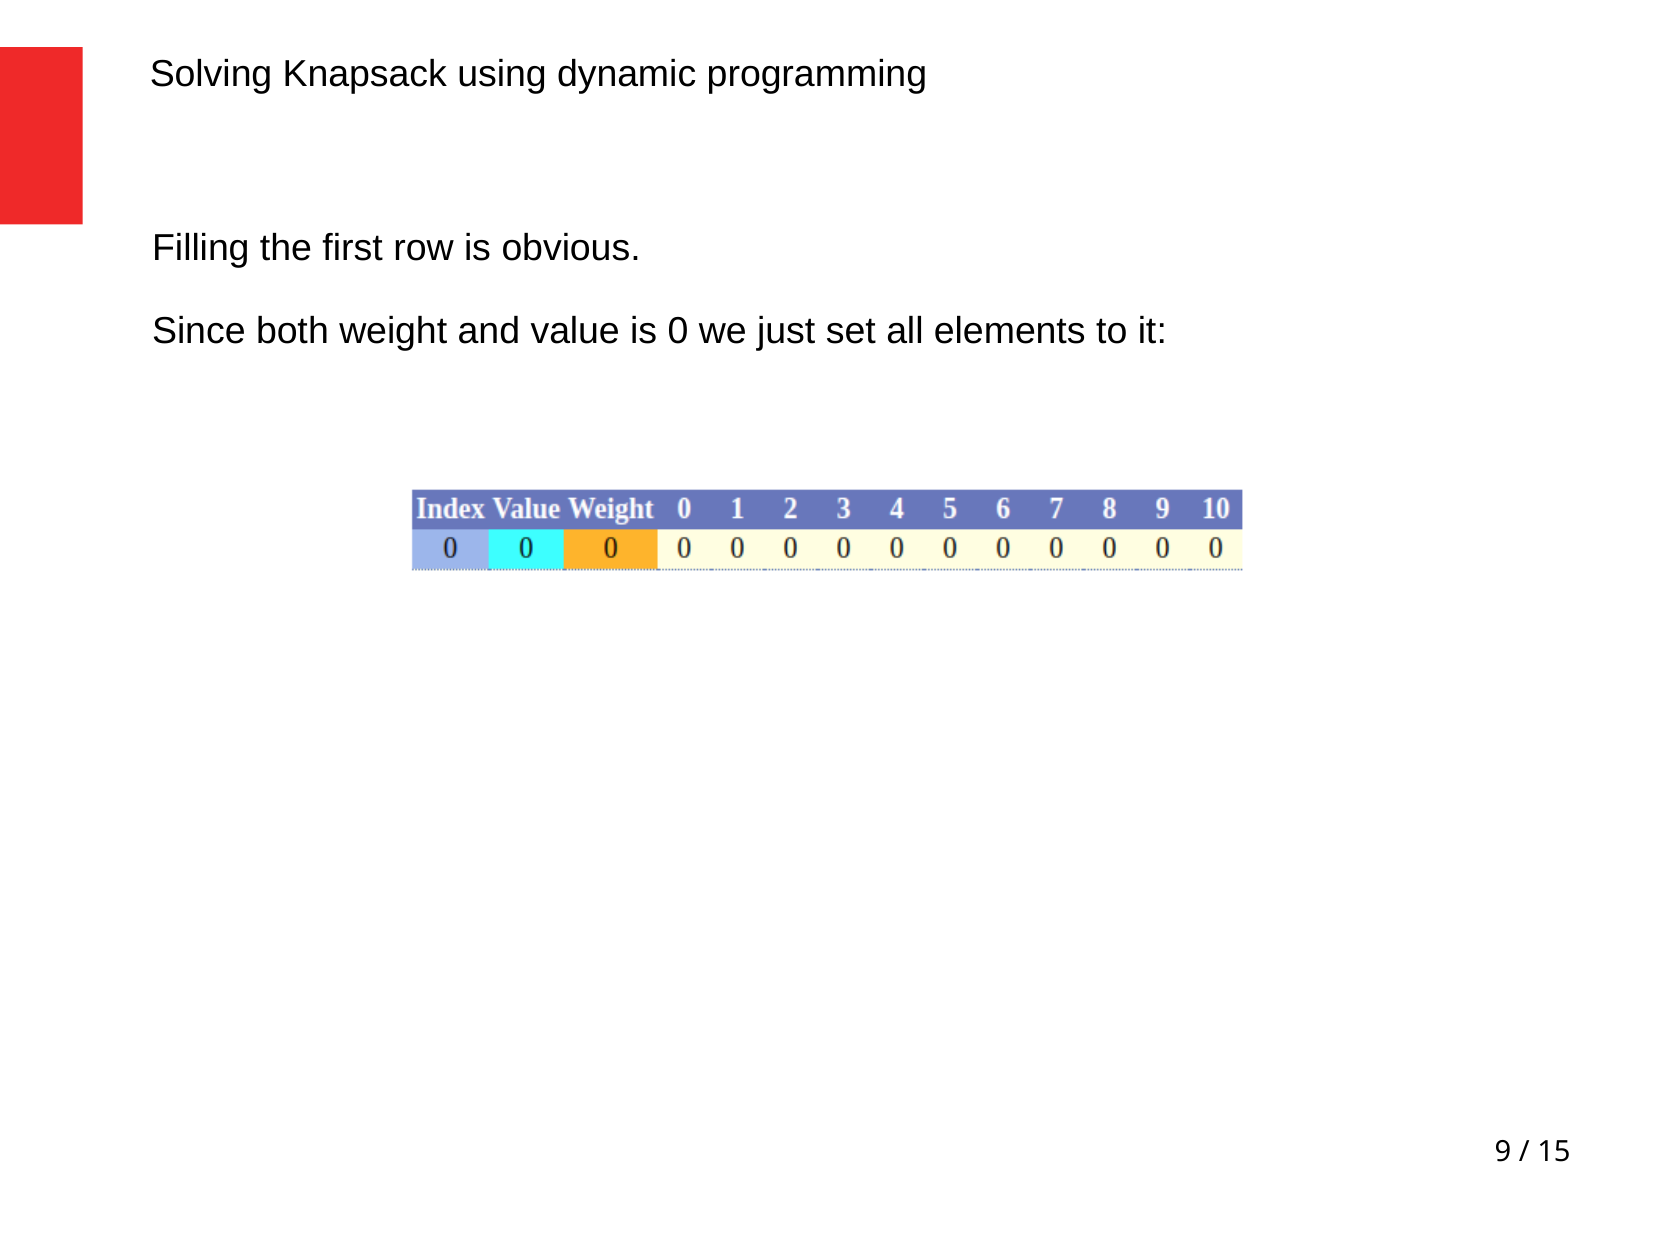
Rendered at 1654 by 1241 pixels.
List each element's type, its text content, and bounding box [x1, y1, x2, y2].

text_box Solving Knapsack using dynamic programming [135, 45, 961, 102]
picture [403, 479, 1252, 577]
text_box Filling the first row is obvious. Since both weight and value is 0 we just set all elements to it: [137, 218, 1516, 451]
